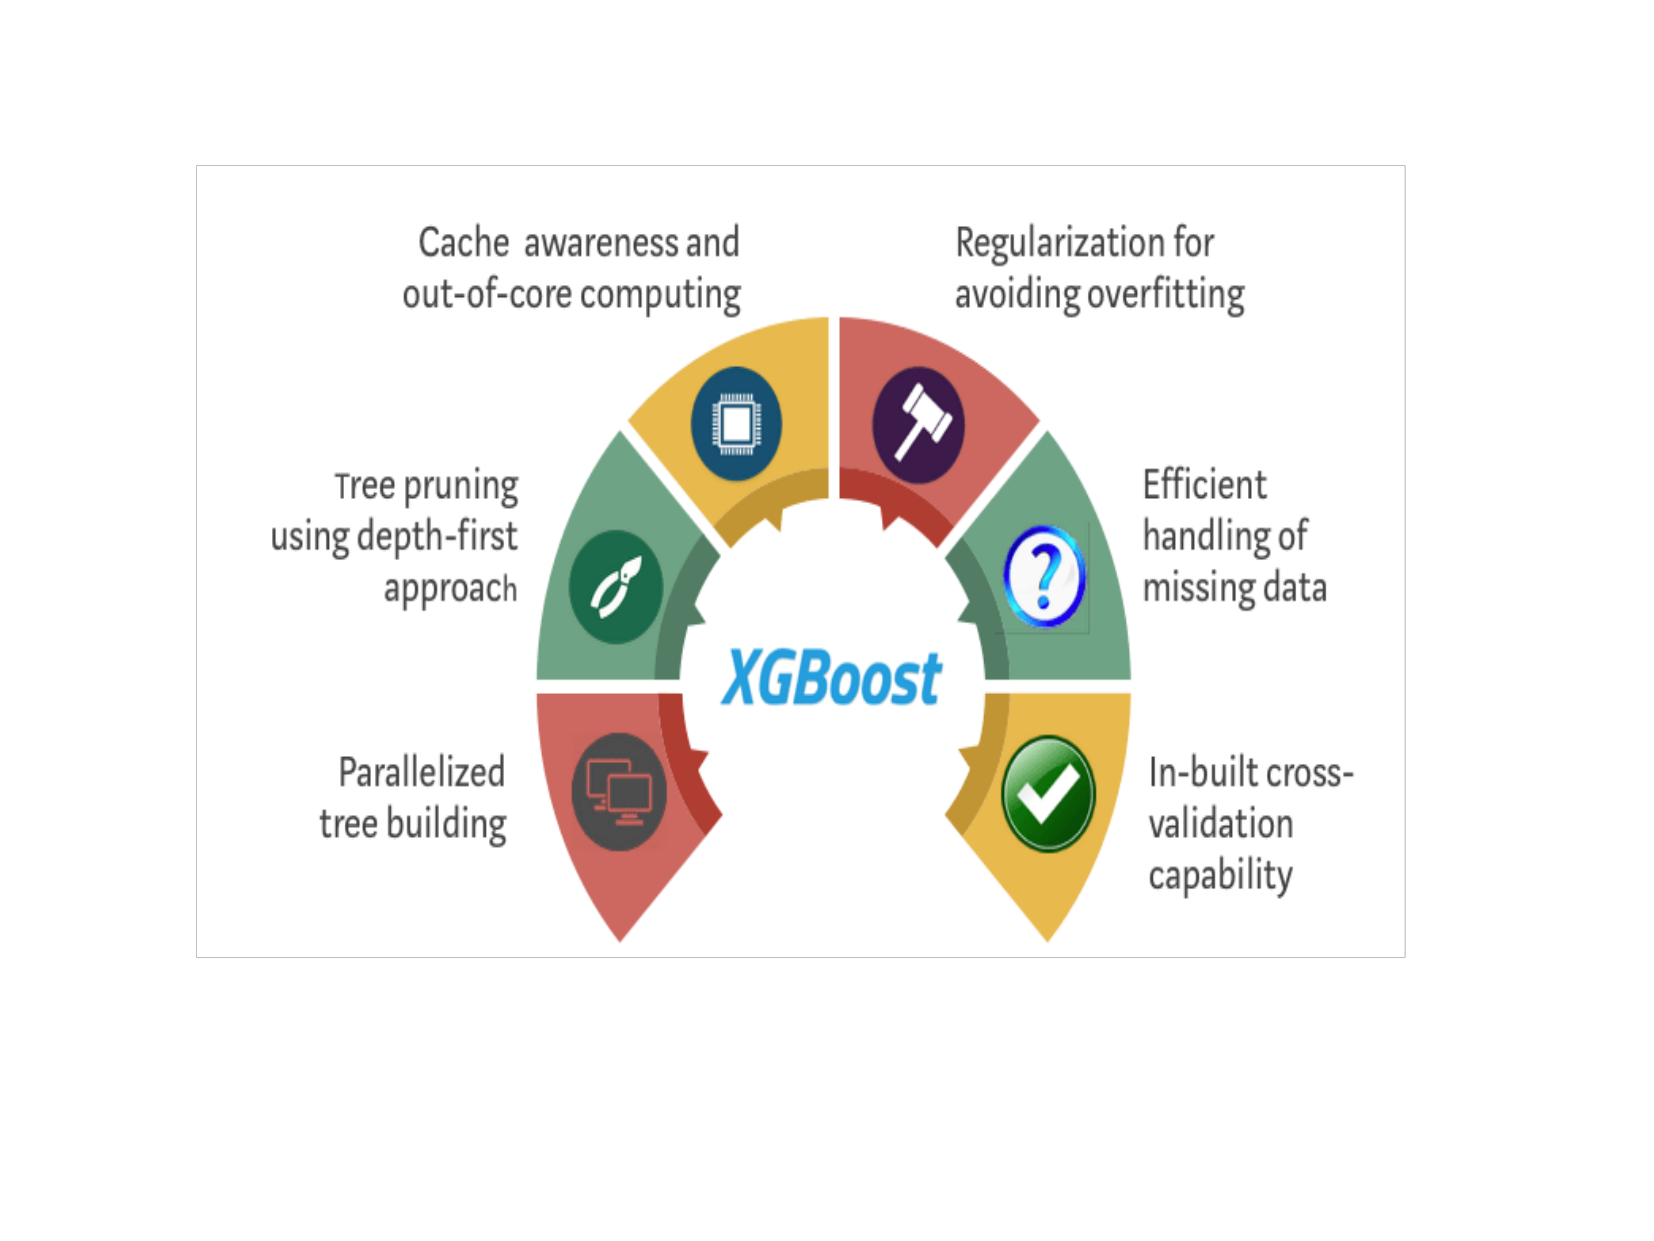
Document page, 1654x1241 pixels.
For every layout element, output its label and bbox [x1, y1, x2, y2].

picture [195, 164, 1426, 961]
